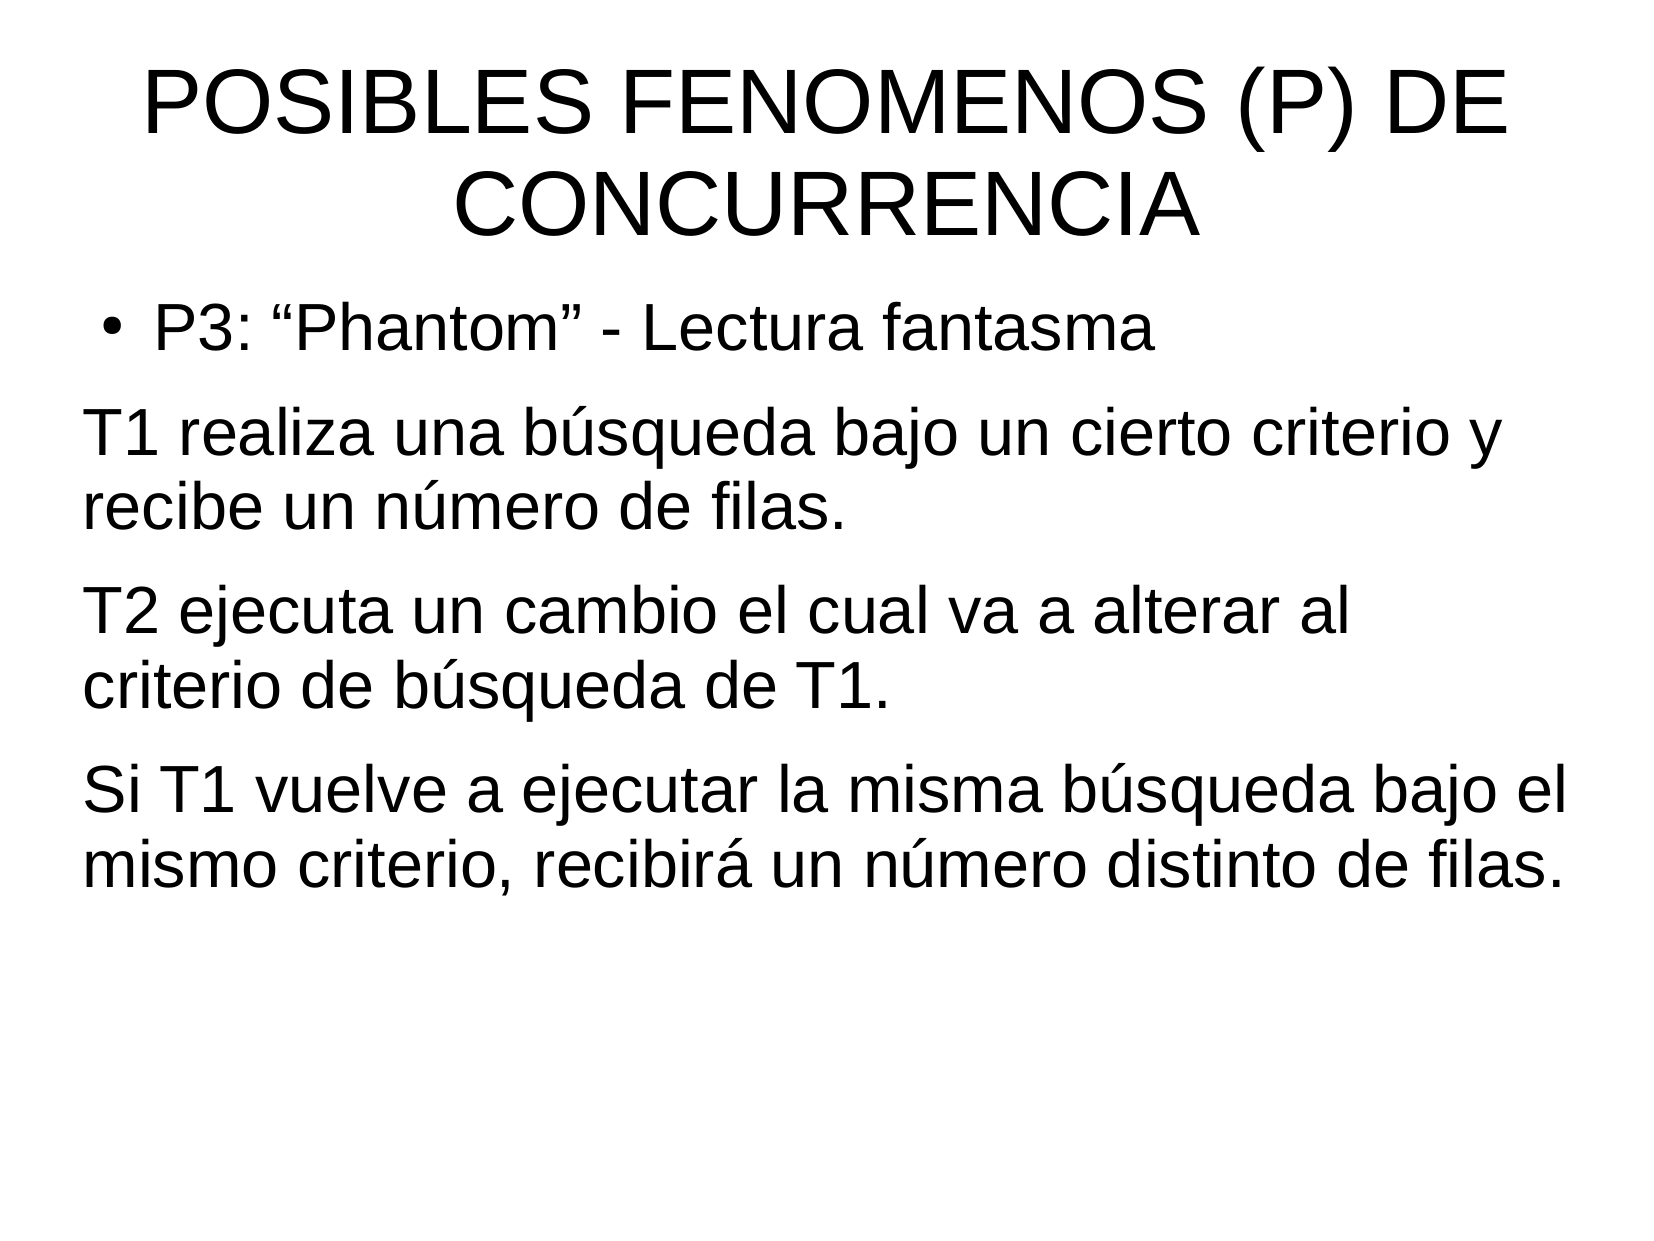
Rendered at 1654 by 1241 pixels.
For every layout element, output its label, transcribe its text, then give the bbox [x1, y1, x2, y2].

list P3: “Phantom” - Lectura fantasma T1 realiza una búsqueda bajo un cierto criterio y recibe un número de filas. T2 ejecuta un cambio el cual va a alterar al criterio de búsqueda de T1. Si T1 vuelve a ejecutar la misma búsqueda bajo el mismo criterio, recibirá un número distinto de filas. [82, 290, 1571, 1109]
title POSIBLES FENOMENOS (P) DE CONCURRENCIA [82, 49, 1571, 257]
